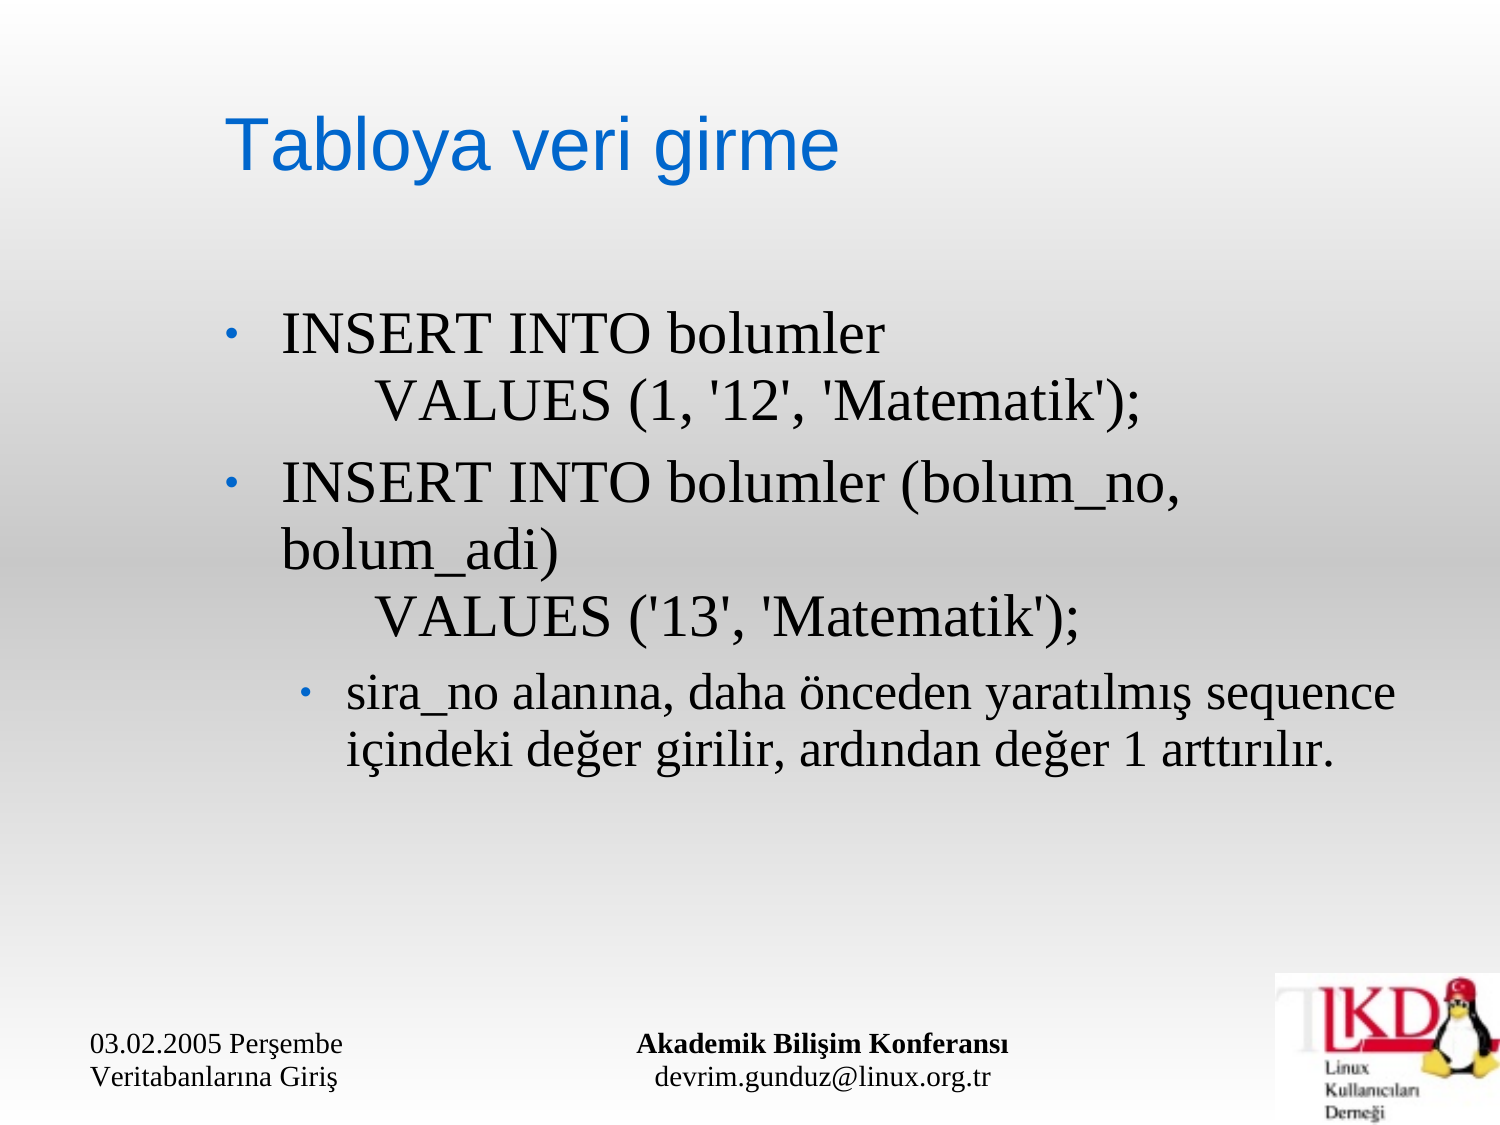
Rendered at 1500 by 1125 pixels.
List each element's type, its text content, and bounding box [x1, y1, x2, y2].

list INSERT INTO bolumler VALUES (1, '12', 'Matematik'); INSERT INTO bolumler (bolum_no, bolum_adi) VALUES ('13', 'Matematik'); sira_no alanına, daha önceden yaratılmış sequence içindeki değer girilir, ardından değer 1 arttırılır. [224, 299, 1425, 975]
title Tabloya veri girme [224, 49, 1425, 238]
picture [1275, 973, 1500, 1125]
